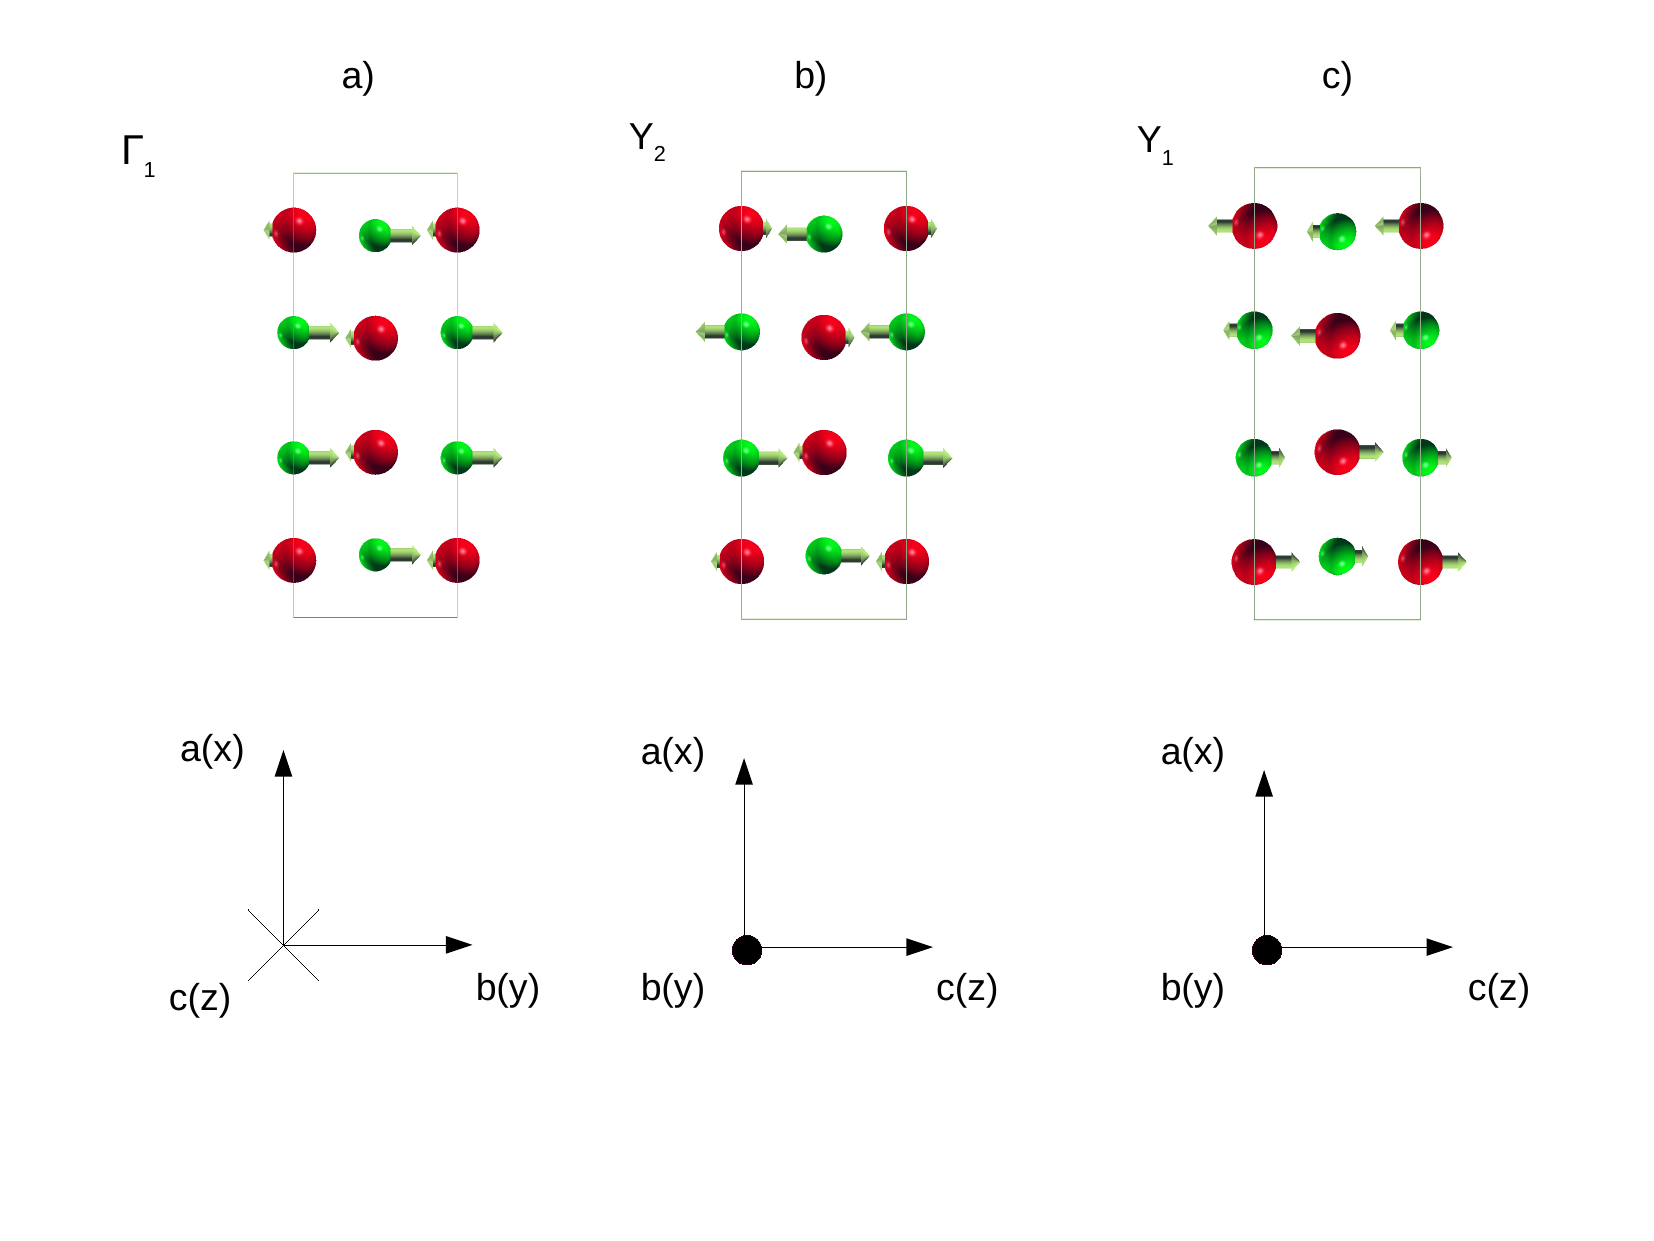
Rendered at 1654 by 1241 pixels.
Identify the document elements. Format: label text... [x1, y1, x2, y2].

text_box a(x) [1146, 722, 1241, 780]
text_box Y2 [614, 108, 697, 178]
text_box b(y) [1146, 958, 1241, 1016]
text_box c(z) [153, 968, 249, 1026]
picture [259, 165, 508, 623]
text_box Г1 [106, 119, 189, 189]
text_box a(x) [165, 720, 260, 778]
picture [685, 165, 957, 625]
text_box b(y) [625, 958, 721, 1016]
text_box b) [779, 47, 843, 105]
text_box b(y) [460, 958, 556, 1016]
text_box c) [1307, 47, 1371, 105]
text_box a(x) [625, 722, 721, 780]
picture [1204, 161, 1470, 626]
text_box [1252, 935, 1282, 965]
text_box c(z) [921, 958, 1016, 1016]
text_box [732, 935, 762, 965]
text_box a) [326, 47, 390, 105]
text_box Y1 [1122, 111, 1205, 178]
text_box c(z) [1453, 958, 1548, 1016]
